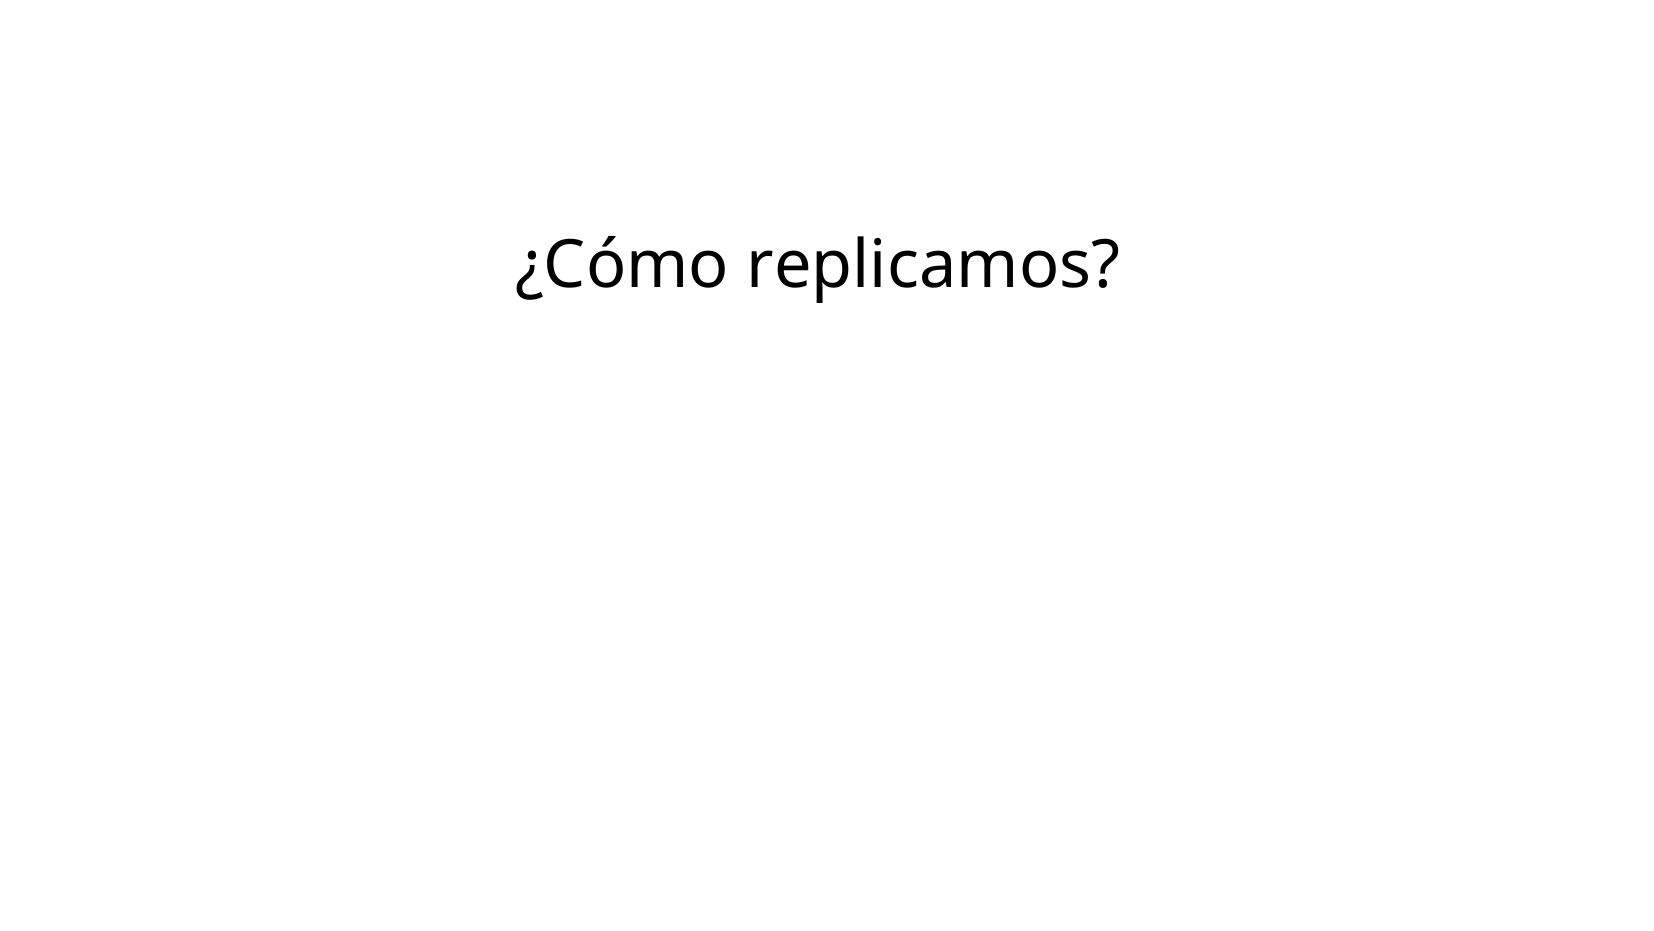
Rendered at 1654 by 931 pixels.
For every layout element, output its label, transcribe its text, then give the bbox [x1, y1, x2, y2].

text_box ¿Cómo replicamos? [500, 213, 1137, 309]
